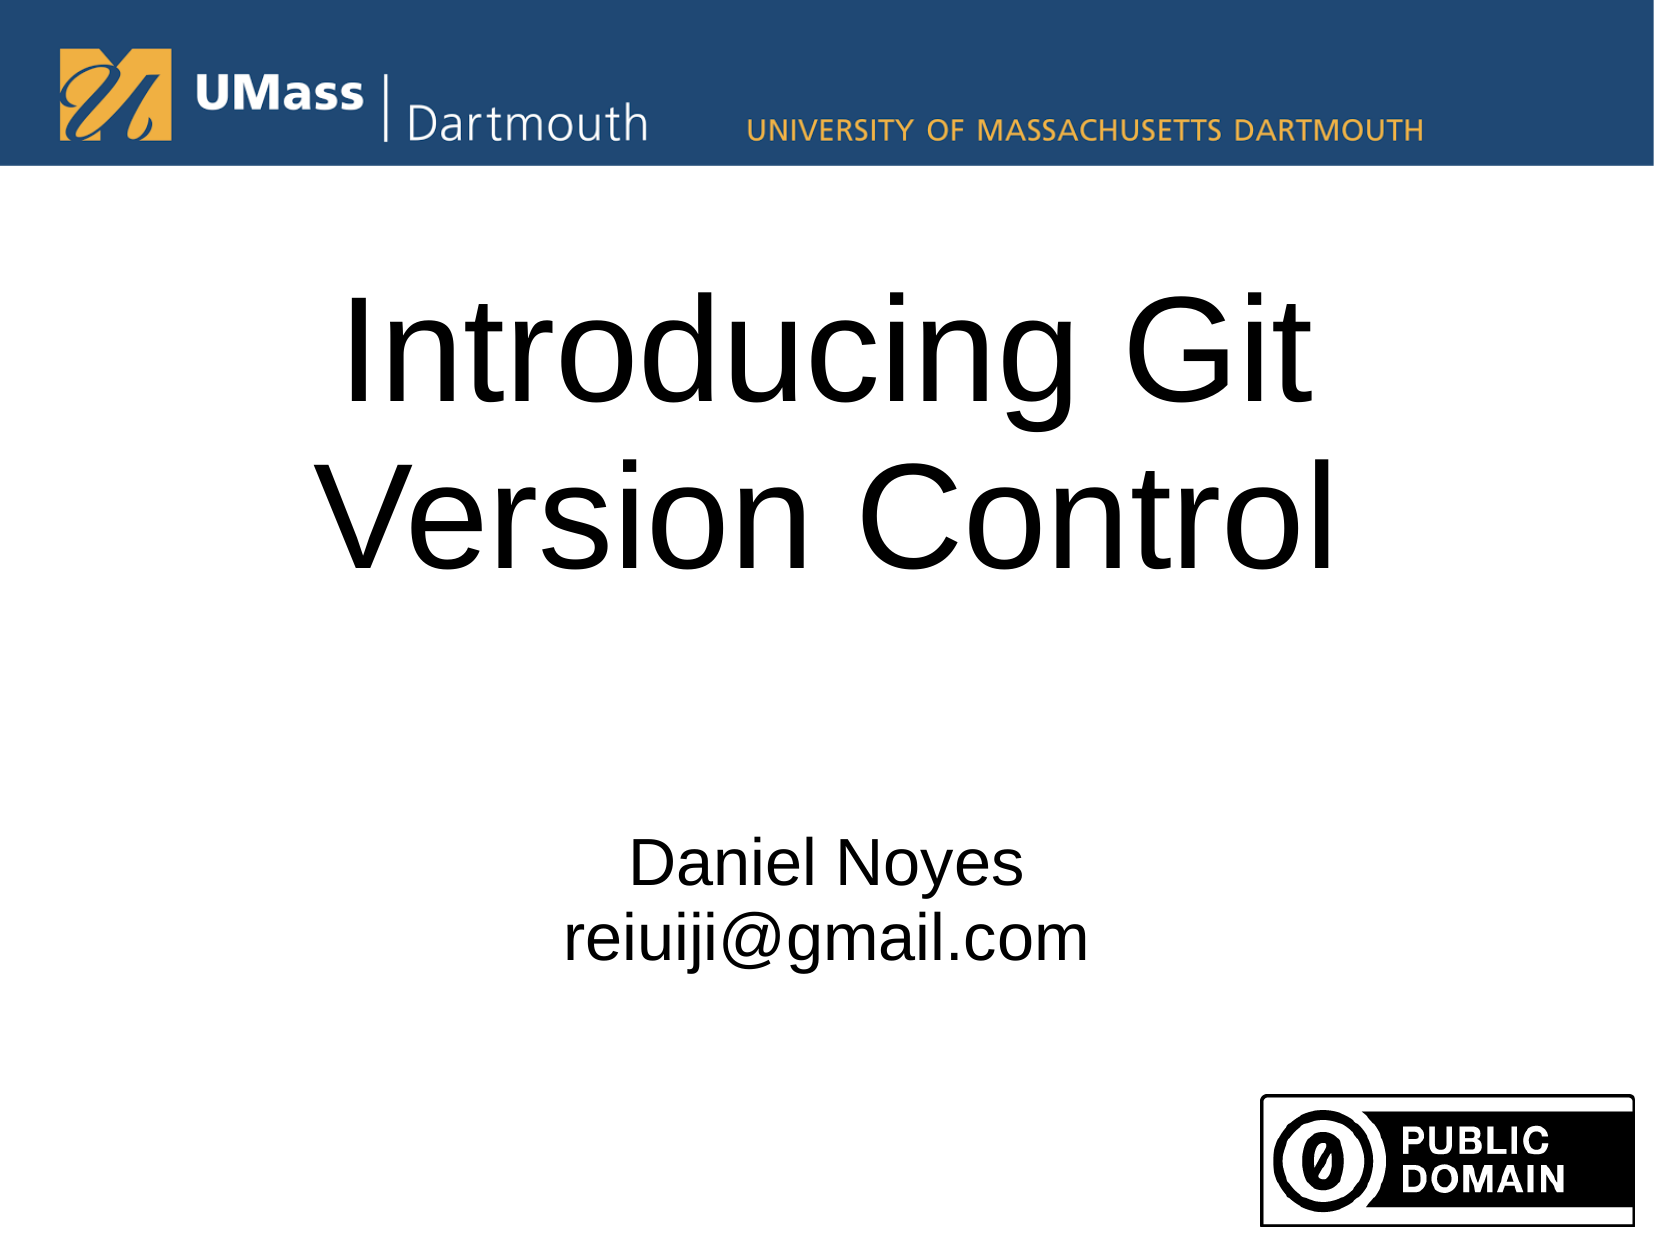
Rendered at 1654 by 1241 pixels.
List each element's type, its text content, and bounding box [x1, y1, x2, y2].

picture [0, 0, 1654, 166]
picture [1260, 1094, 1635, 1227]
subtitle Introducing Git Version Control Daniel Noyes reiuiji@gmail.com [82, 67, 1571, 1173]
